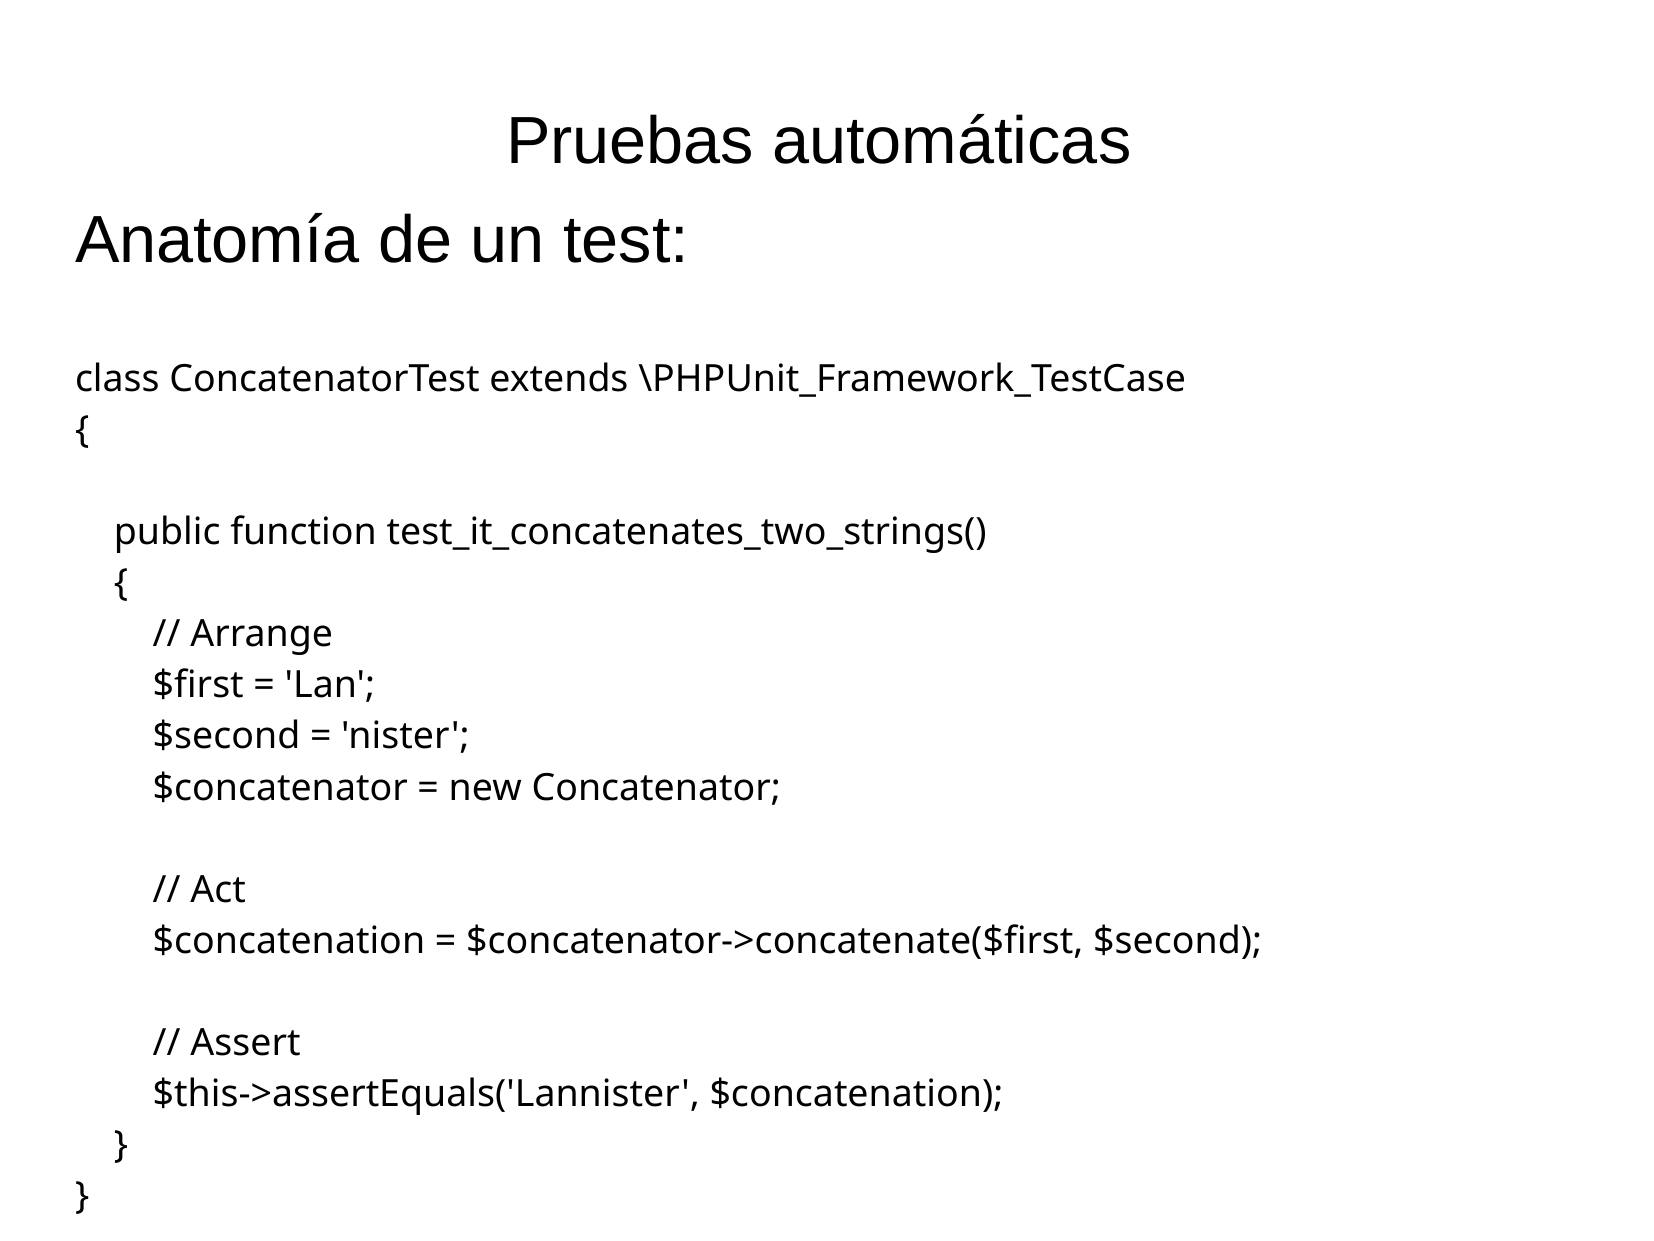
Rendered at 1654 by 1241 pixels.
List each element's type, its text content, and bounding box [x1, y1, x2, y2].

subtitle Pruebas automáticas [75, 40, 1564, 241]
text_box Anatomía de un test: class ConcatenatorTest extends \PHPUnit_Framework_TestCase { public function test_it_concatenates_two_strings() { // Arrange $first = 'Lan'; $second = 'nister'; $concatenator = new Concatenator; // Act $concatenation = $concatenator->concatenate($first, $second); // Assert $this->assertEquals('Lannister', $concatenation); } } [75, 251, 1538, 1171]
